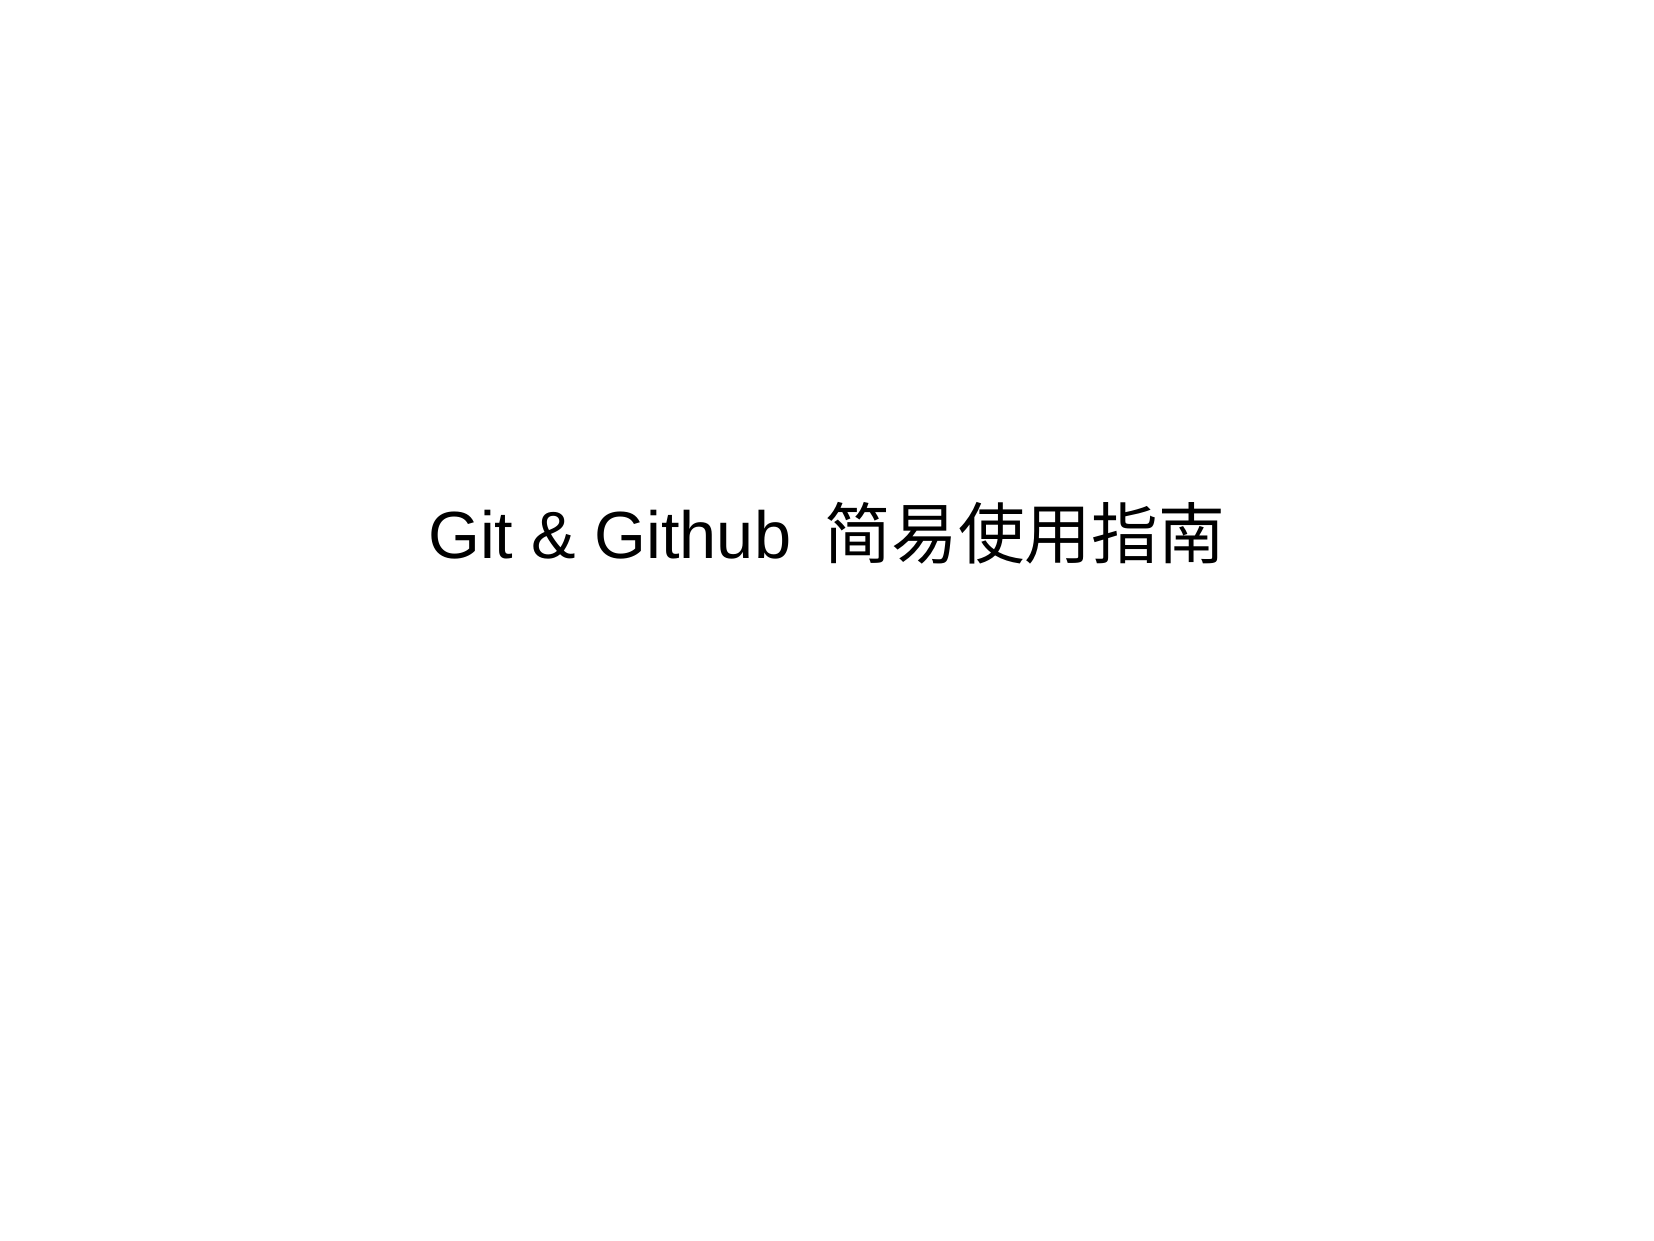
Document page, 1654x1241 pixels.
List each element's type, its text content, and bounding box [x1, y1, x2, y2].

subtitle Git & Github 简易使用指南 [82, 49, 1571, 1010]
